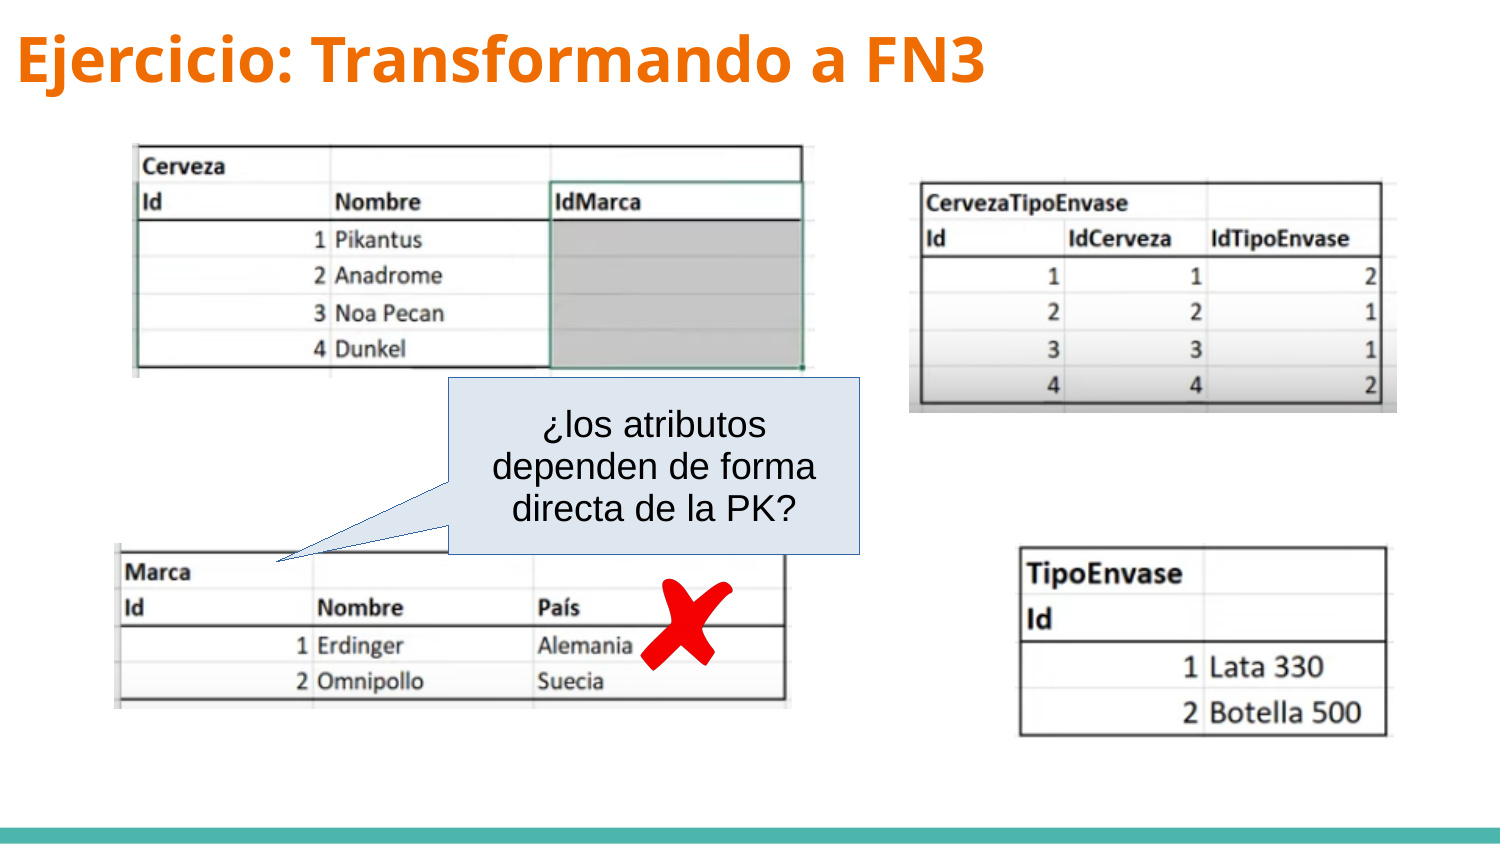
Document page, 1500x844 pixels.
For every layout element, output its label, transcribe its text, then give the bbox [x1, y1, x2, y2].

picture [114, 543, 792, 709]
picture [909, 177, 1397, 414]
picture [132, 143, 815, 378]
title Ejercicio: Transformando a FN3 [0, 0, 1398, 116]
picture [1015, 543, 1394, 739]
text_box ¿los atributos dependen de forma directa de la PK? [276, 377, 860, 562]
